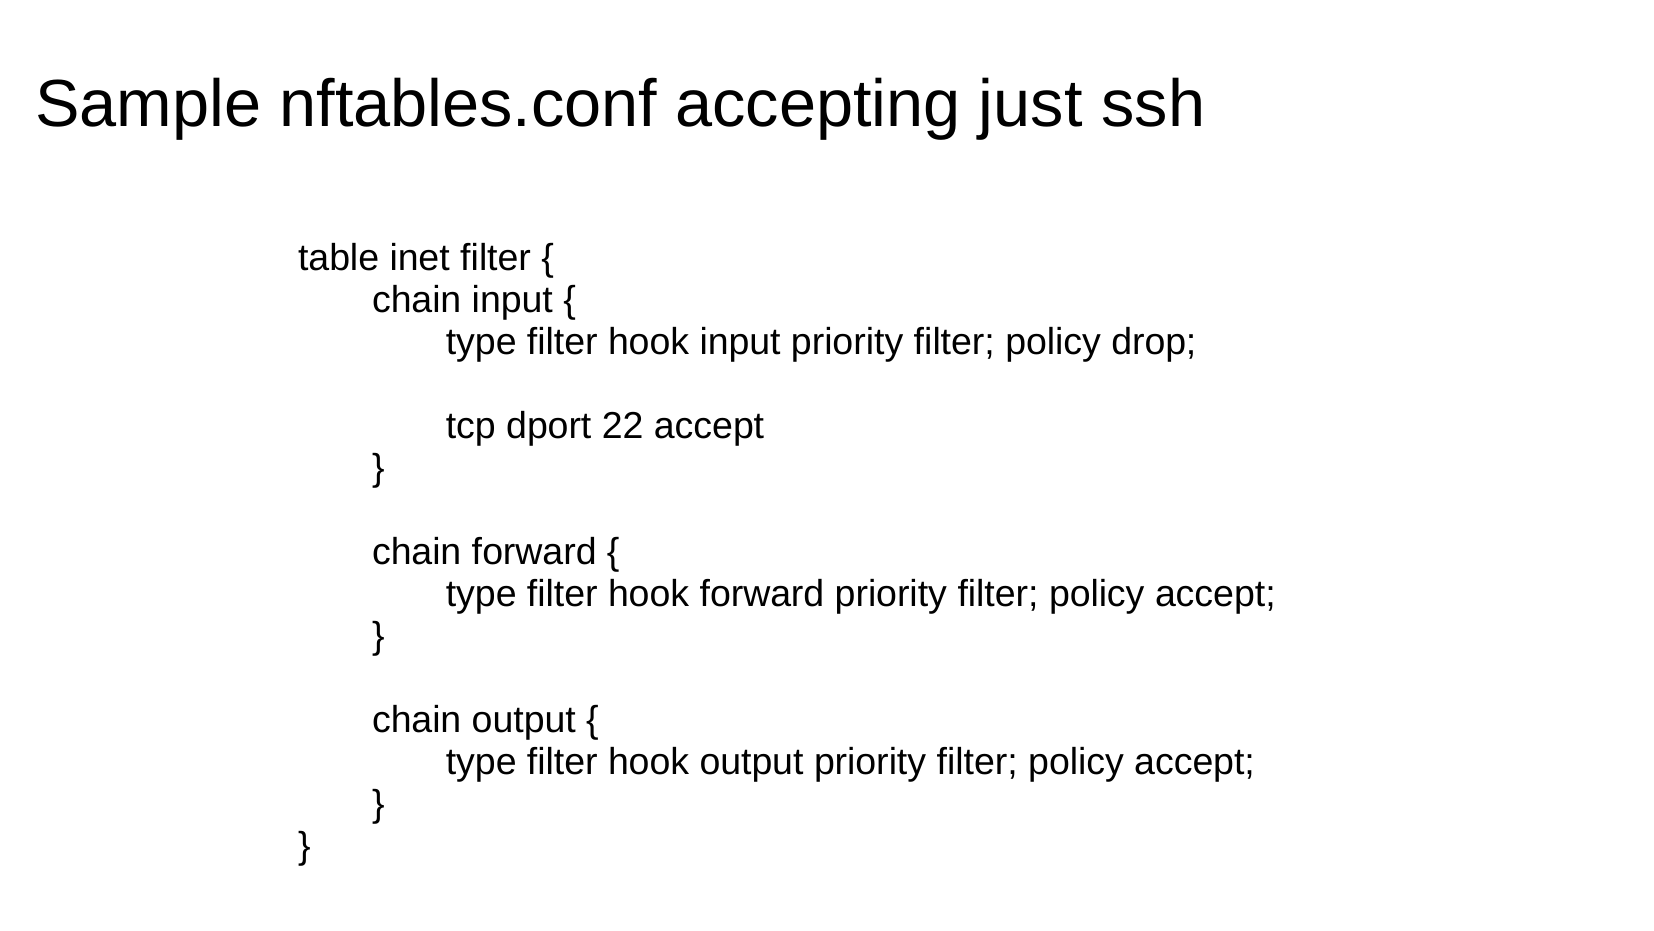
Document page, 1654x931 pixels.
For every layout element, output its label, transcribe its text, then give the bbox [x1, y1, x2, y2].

text_box table inet filter { chain input { type filter hook input priority filter; policy drop; tcp dport 22 accept } chain forward { type filter hook forward priority filter; policy accept; } chain output { type filter hook output priority filter; policy accept; } } [283, 229, 1489, 875]
title Sample nftables.conf accepting just ssh [35, 25, 1524, 181]
